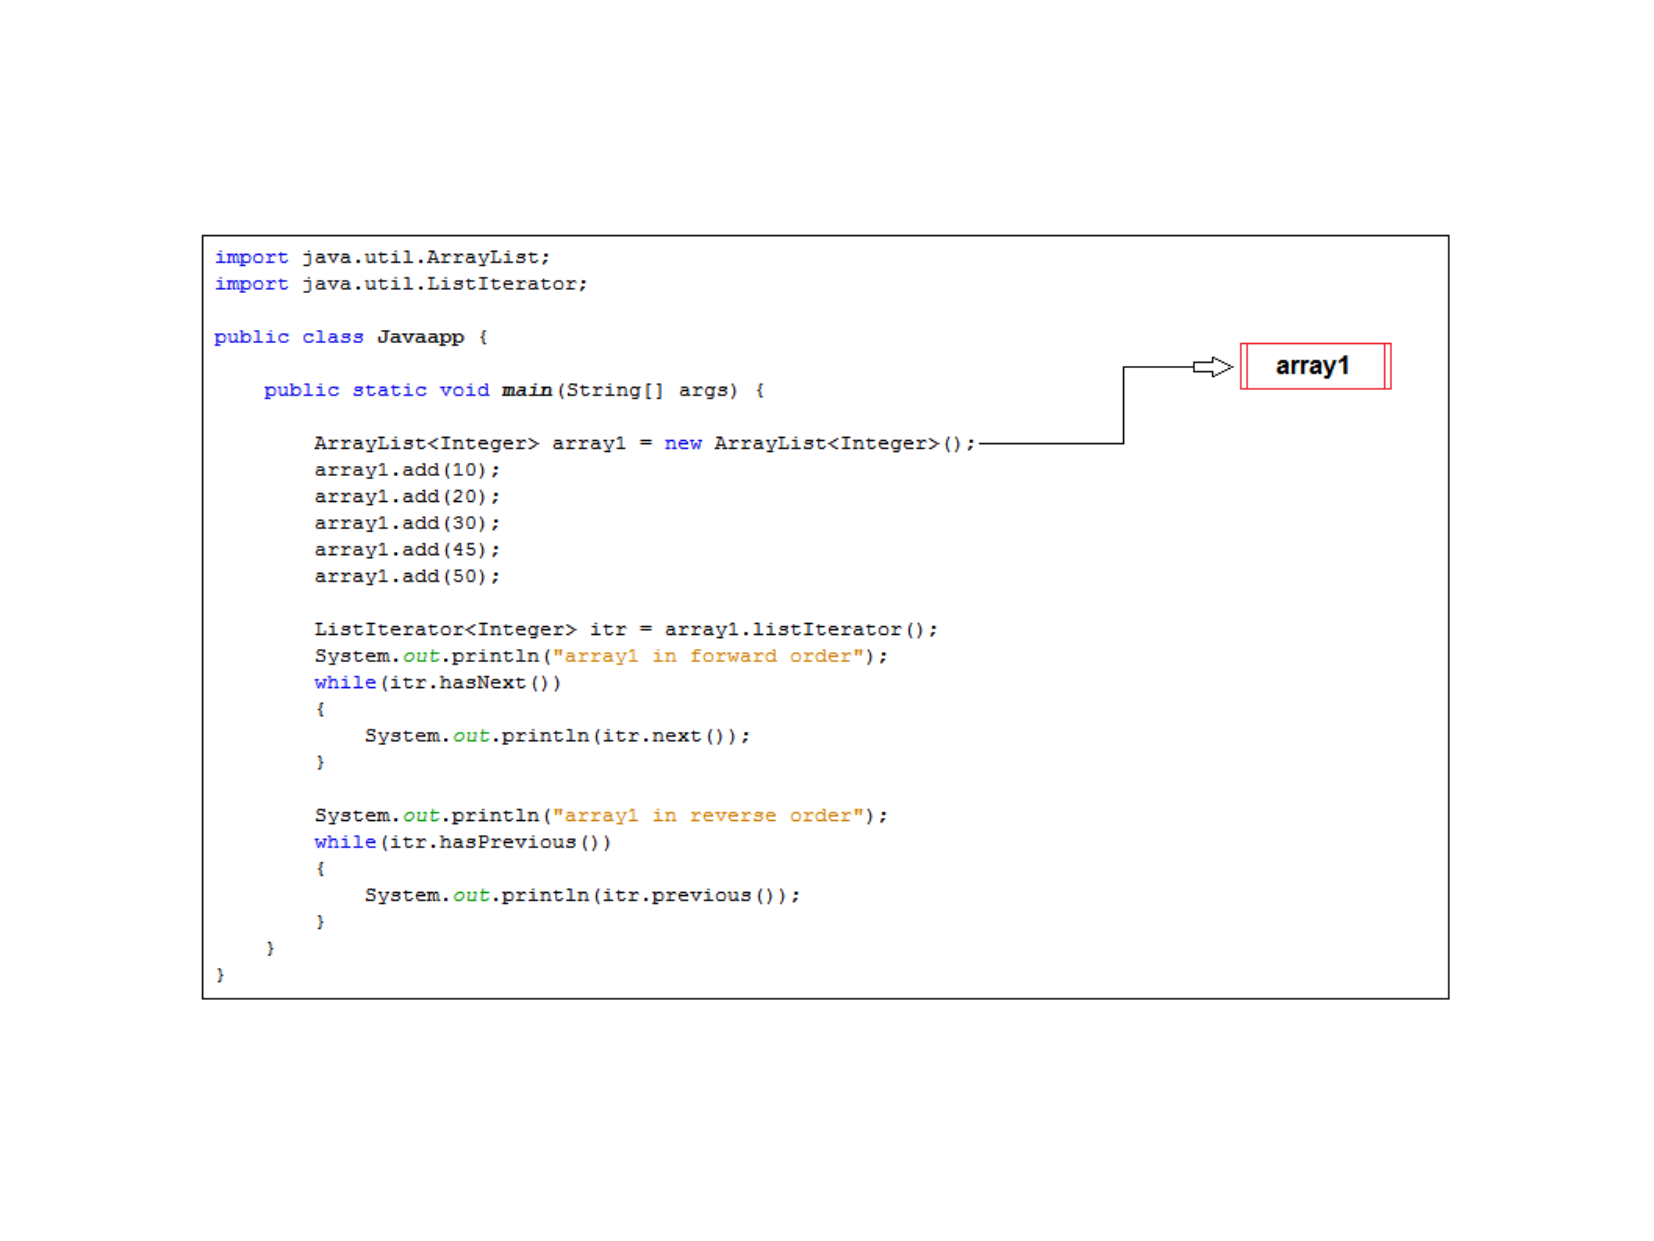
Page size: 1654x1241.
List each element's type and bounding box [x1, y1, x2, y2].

picture [199, 232, 1453, 1003]
